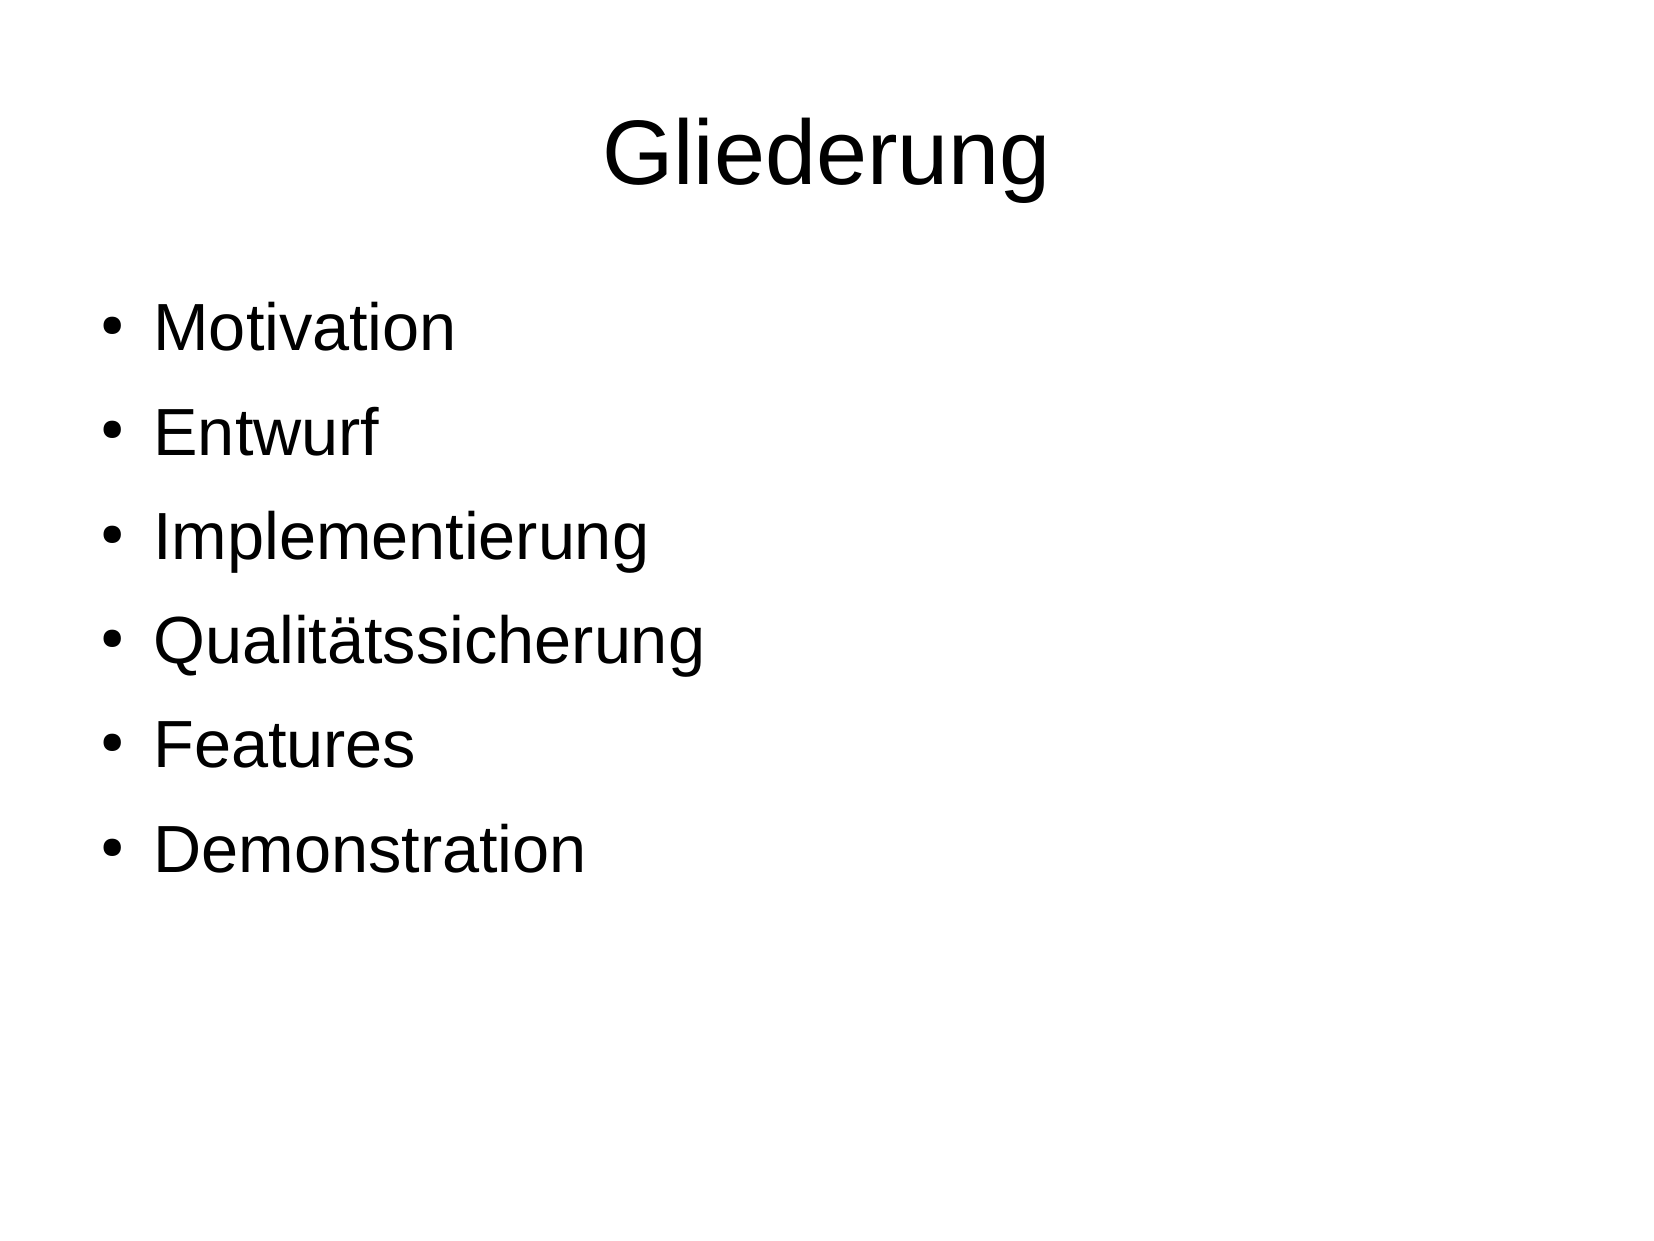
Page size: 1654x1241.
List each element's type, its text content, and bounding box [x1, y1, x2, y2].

list Motivation Entwurf Implementierung Qualitätssicherung Features Demonstration [82, 290, 1571, 1010]
title Gliederung [82, 49, 1571, 257]
